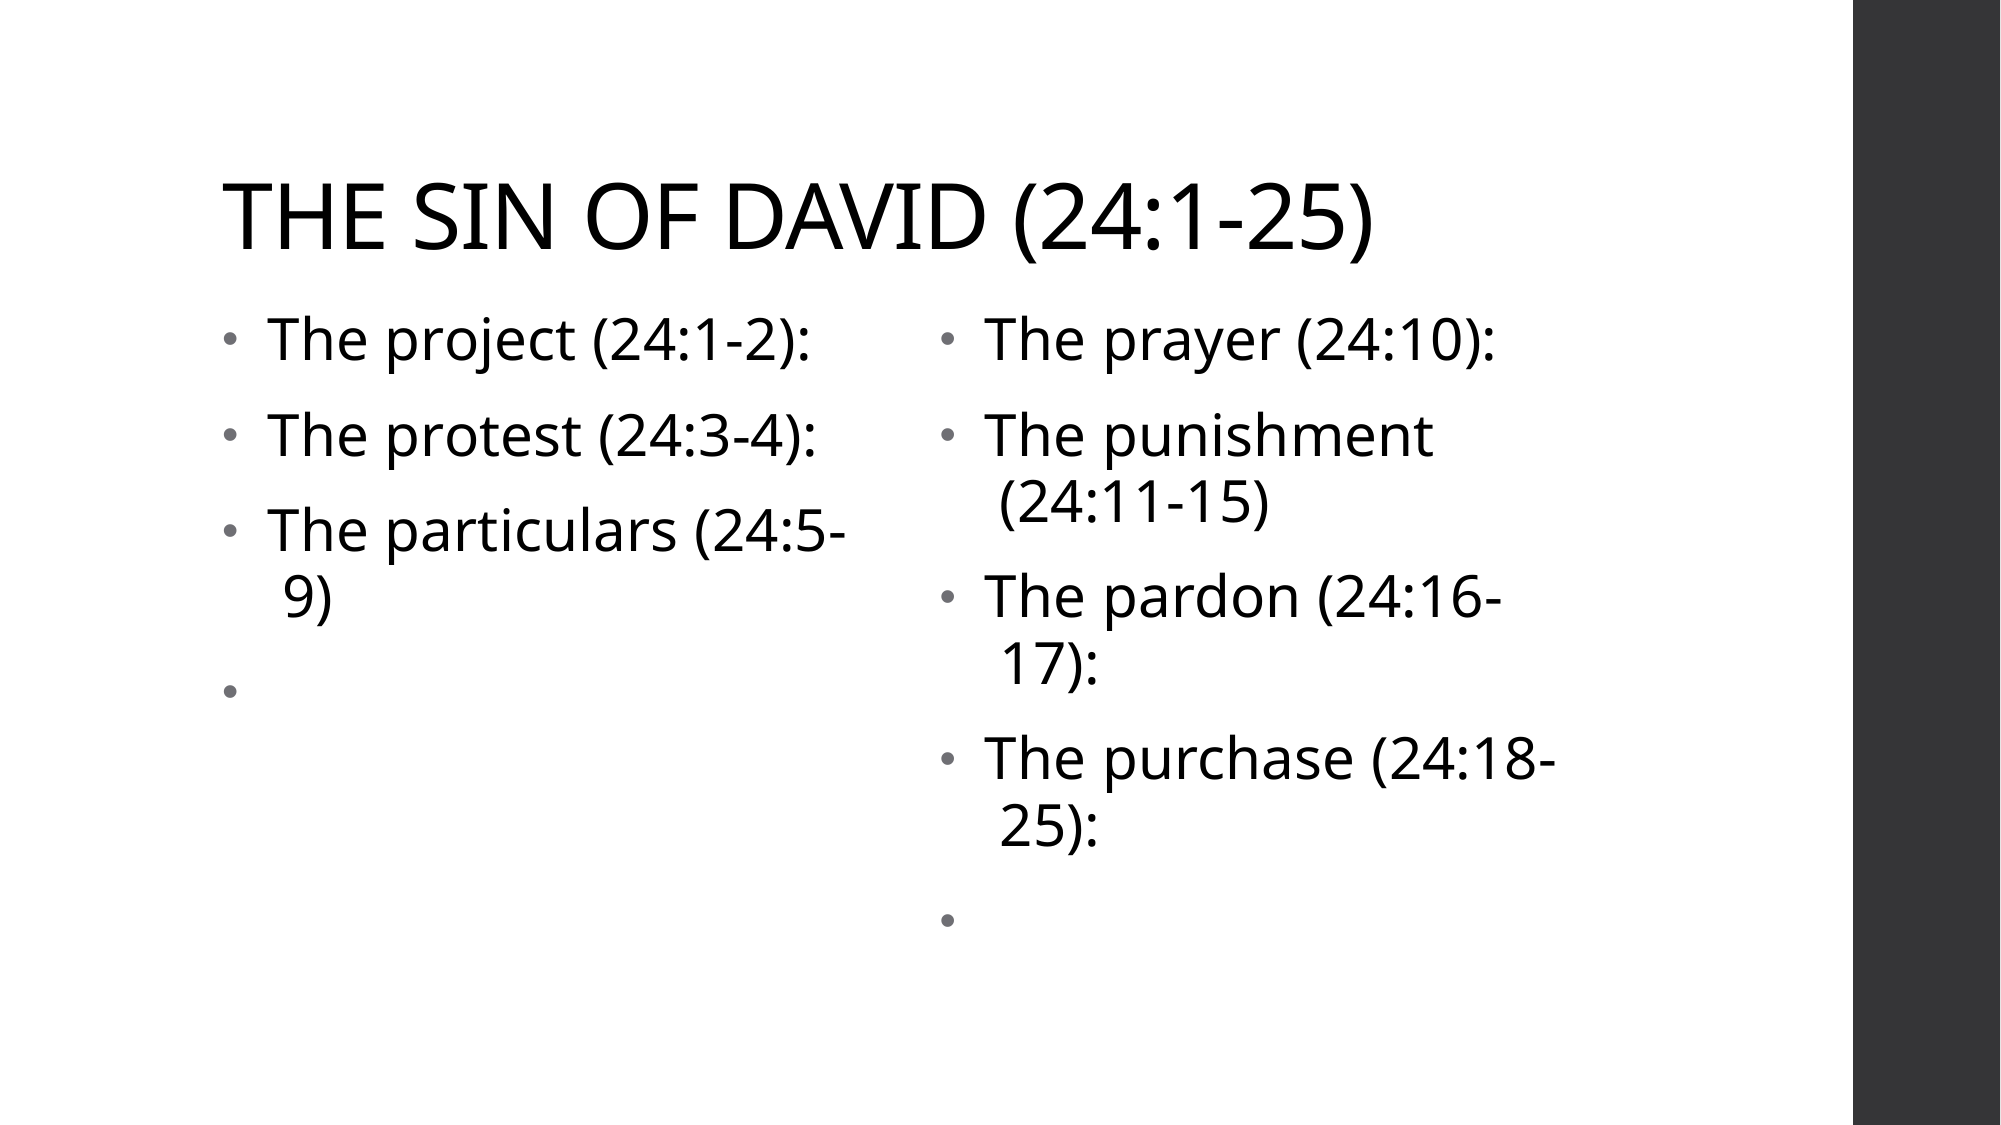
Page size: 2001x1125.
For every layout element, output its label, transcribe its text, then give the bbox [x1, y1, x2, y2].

title THE SIN OF DAVID (24:1-25) [206, 60, 1797, 278]
list The prayer (24:10): The punishment (24:11-15) The pardon (24:16-17): The purchase (24:18-25): [924, 299, 1617, 1014]
list The project (24:1-2): The protest (24:3-4): The particulars (24:5-9) [207, 299, 900, 1014]
